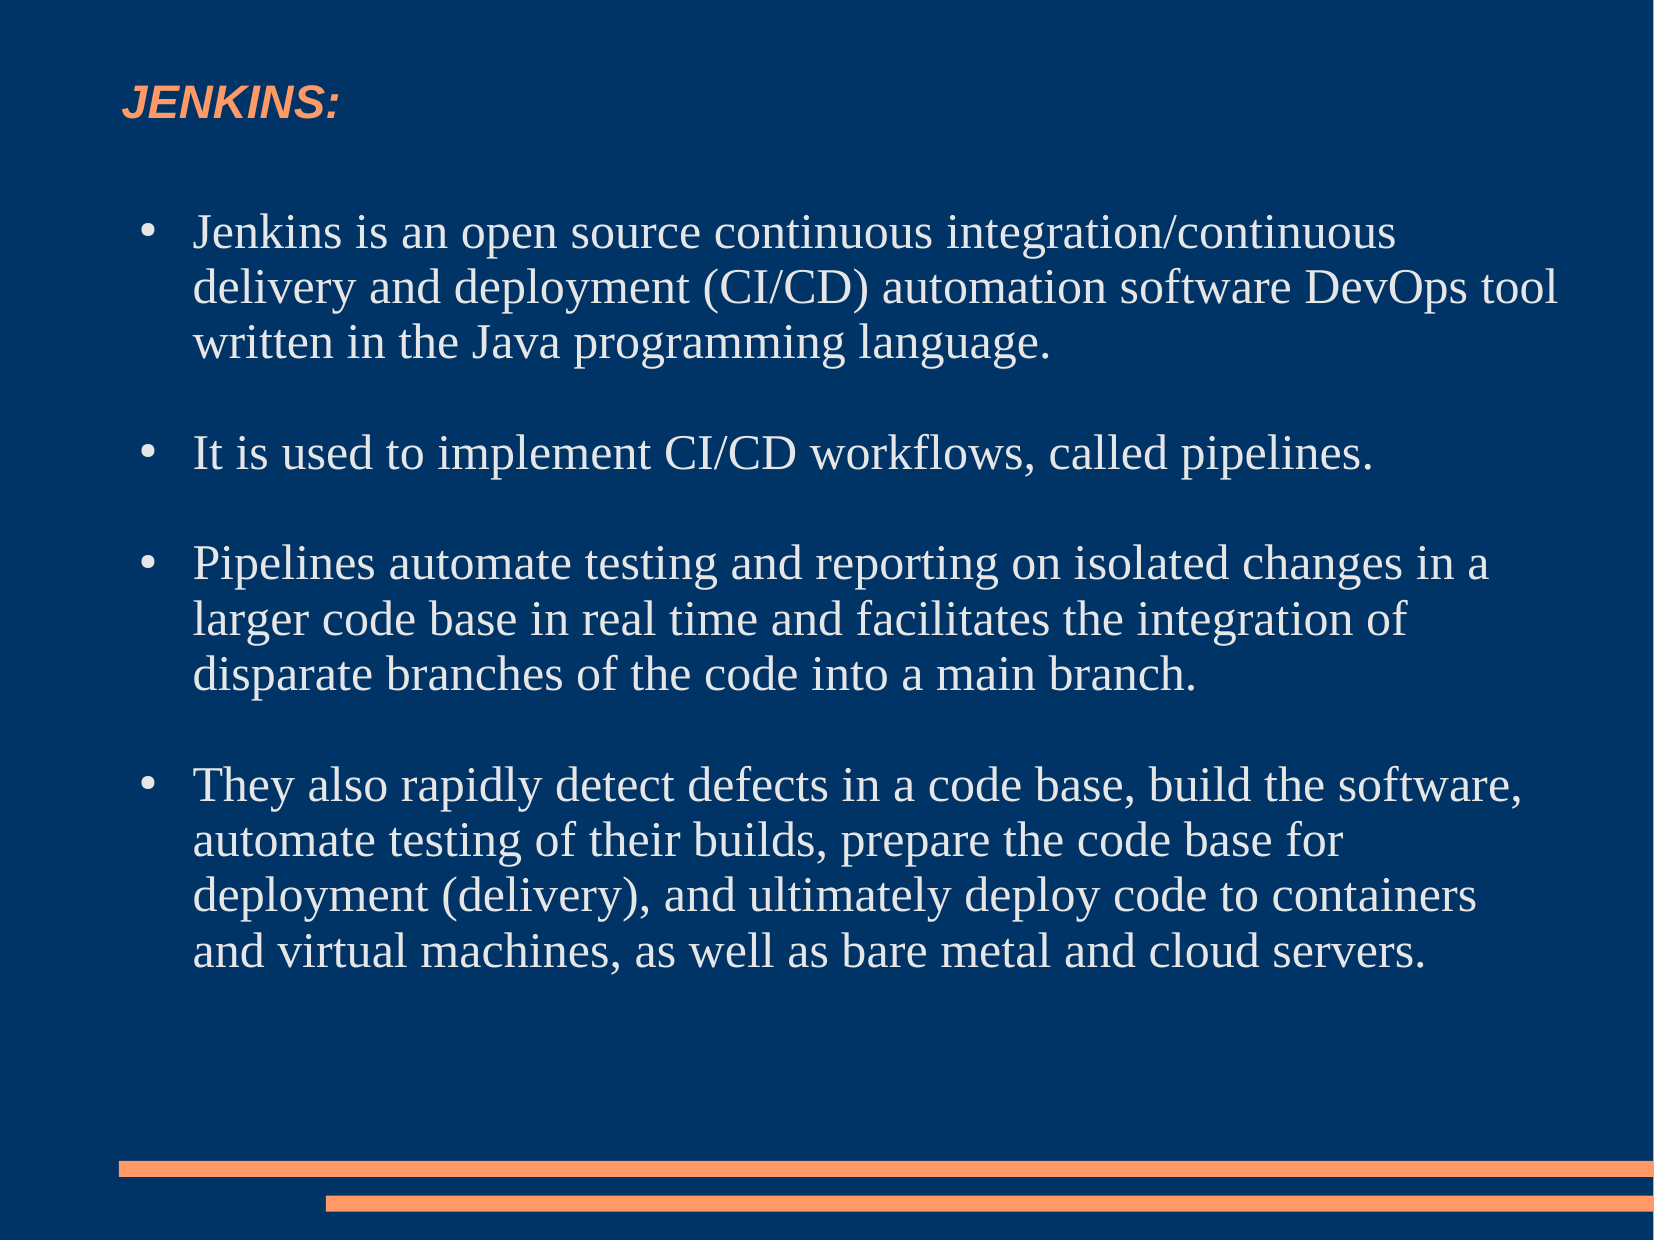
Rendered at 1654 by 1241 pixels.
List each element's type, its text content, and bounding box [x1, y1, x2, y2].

title JENKINS: [121, 0, 1534, 203]
list Jenkins is an open source continuous integration/continuous delivery and deployment (CI/CD) automation software DevOps tool written in the Java programming language. It is used to implement CI/CD workflows, called pipelines. Pipelines automate testing and reporting on isolated changes in a larger code base in real time and facilitates the integration of disparate branches of the code into a main branch. They also rapidly detect defects in a code base, build the software, automate testing of their builds, prepare the code base for deployment (delivery), and ultimately deploy code to containers and virtual machines, as well as bare metal and cloud servers. [121, 203, 1561, 1014]
